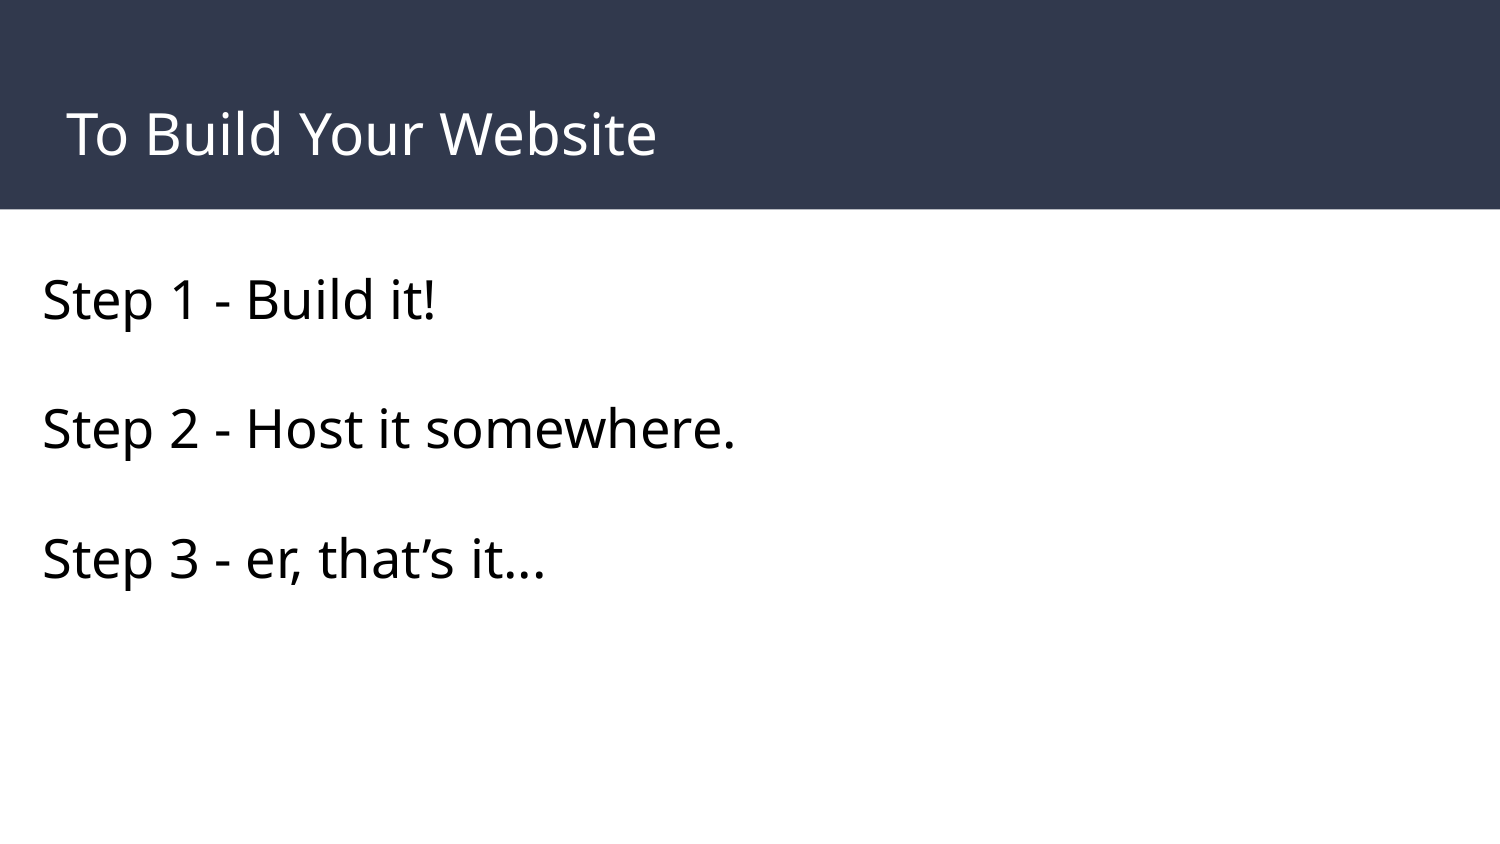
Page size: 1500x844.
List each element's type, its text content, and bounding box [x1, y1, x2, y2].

text_box Step 1 - Build it! Step 2 - Host it somewhere. Step 3 - er, that’s it... [27, 249, 1478, 807]
title To Build Your Website [51, 82, 1449, 185]
